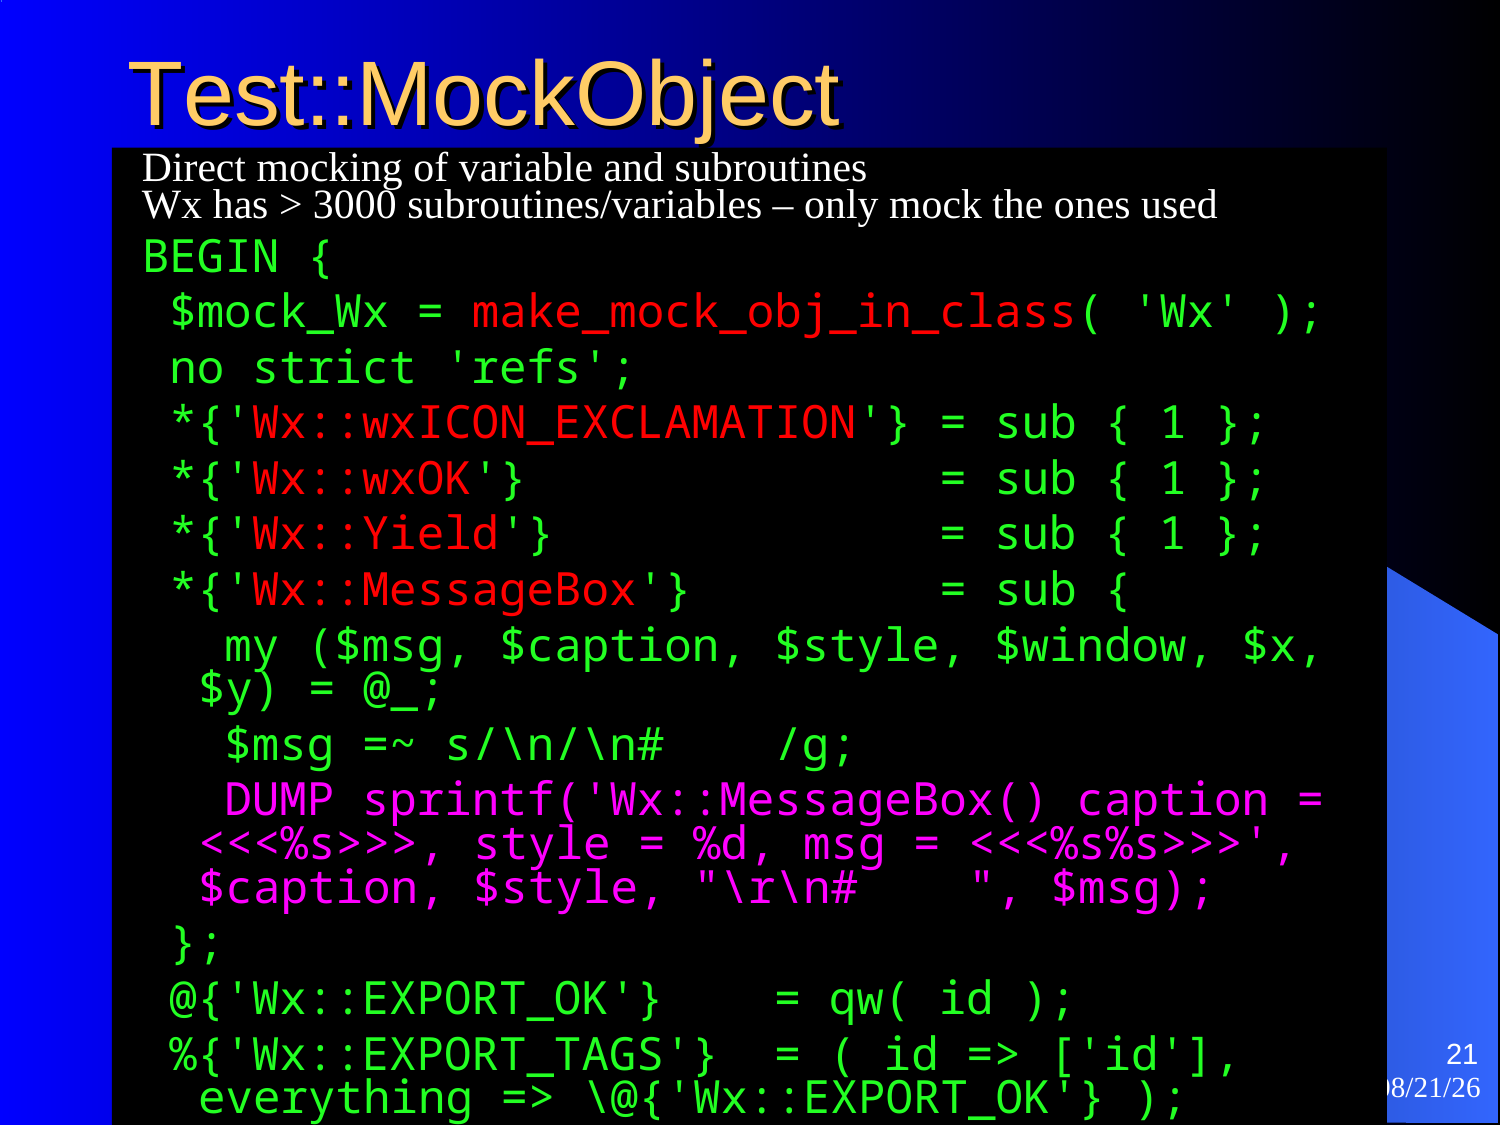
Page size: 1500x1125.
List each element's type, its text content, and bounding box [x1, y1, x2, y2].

list Direct mocking of variable and subroutines Wx has > 3000 subroutines/variables – only mock the ones used BEGIN { $mock_Wx = make_mock_obj_in_class( 'Wx' ); no strict 'refs'; *{'Wx::wxICON_EXCLAMATION'} = sub { 1 }; *{'Wx::wxOK'} = sub { 1 }; *{'Wx::Yield'} = sub { 1 }; *{'Wx::MessageBox'} = sub { my ($msg, $caption, $style, $window, $x, $y) = @_; $msg =~ s/\n/\n# /g; DUMP sprintf('Wx::MessageBox() caption = <<<%s>>>, style = %d, msg = <<<%s%s>>>', $caption, $style, "\r\n# ", $msg); }; @{'Wx::EXPORT_OK'} = qw( id ); %{'Wx::EXPORT_TAGS'} = ( id => ['id'], everything => \@{'Wx::EXPORT_OK'} ); } [111, 147, 1387, 1117]
title Test::MockObject [112, 0, 1438, 188]
